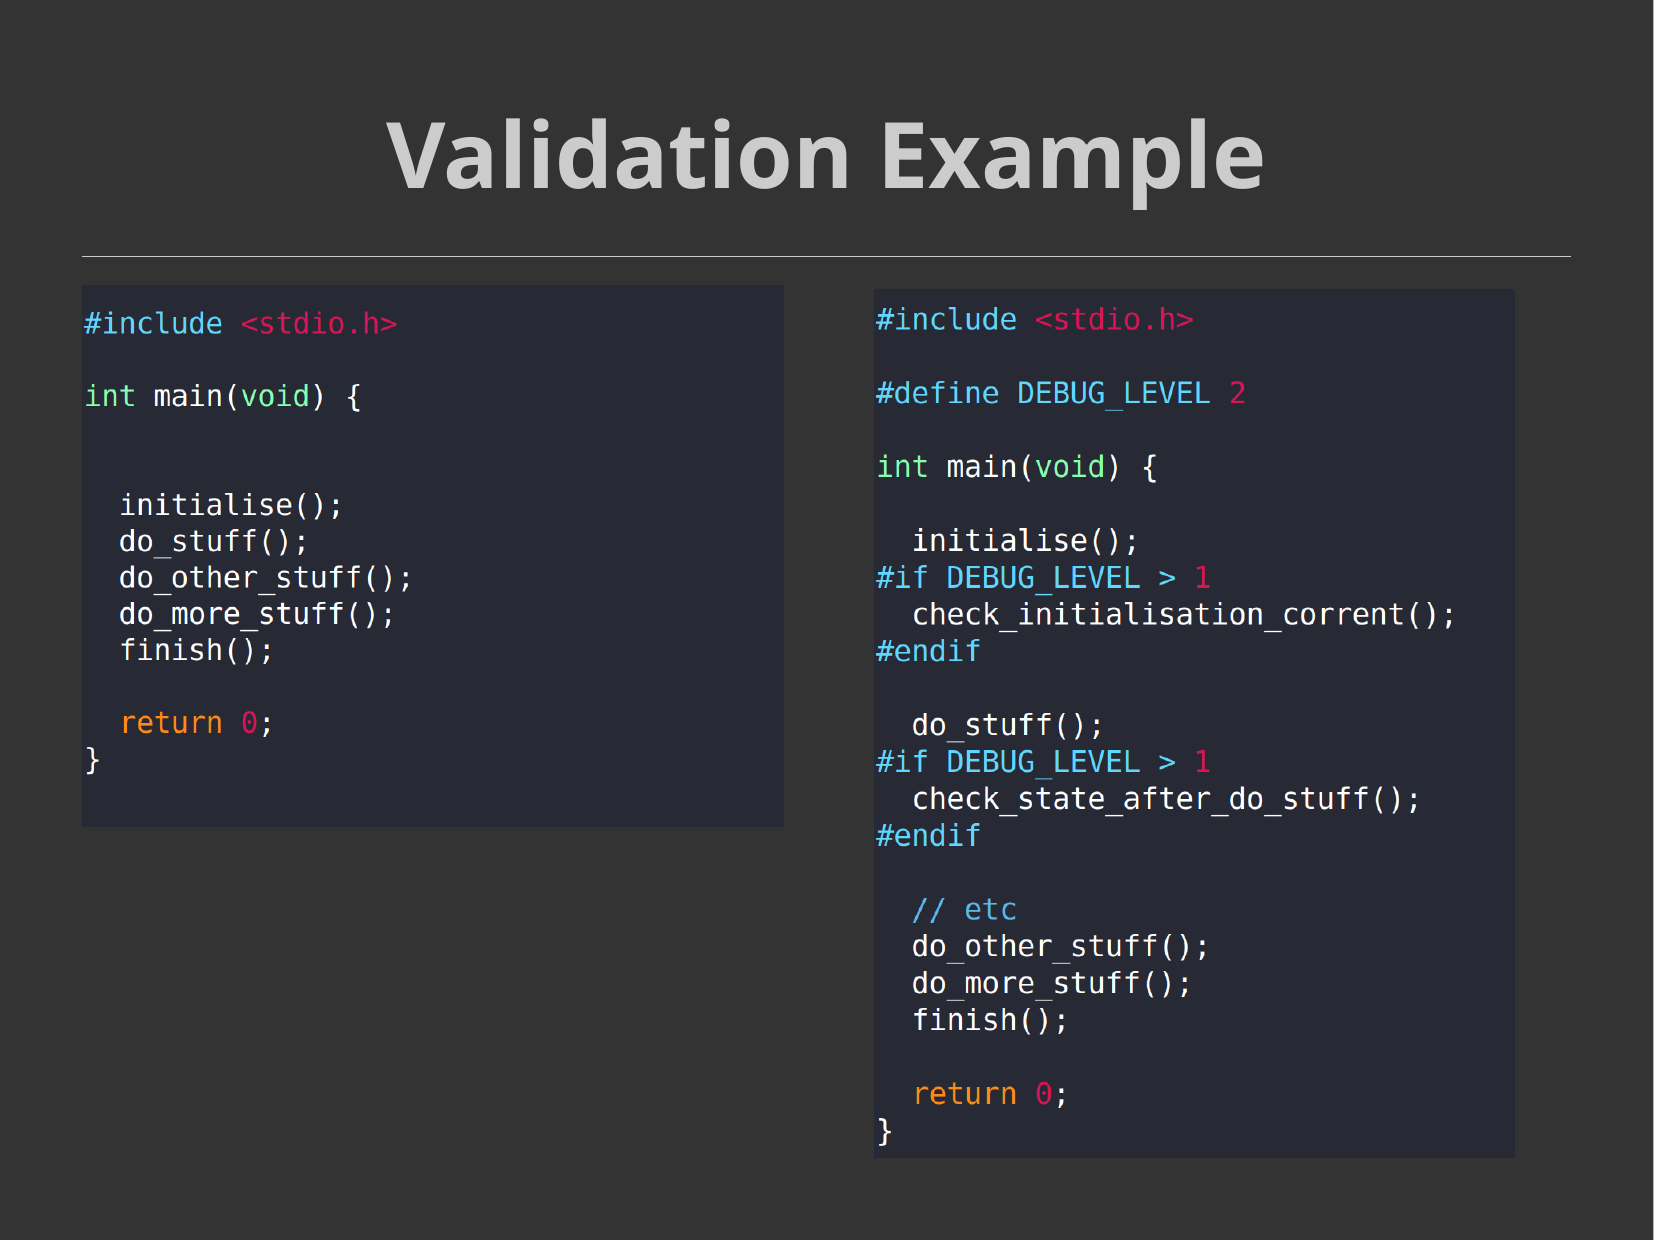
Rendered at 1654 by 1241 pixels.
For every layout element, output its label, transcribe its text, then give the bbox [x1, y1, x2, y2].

title Validation Example [82, 49, 1571, 257]
picture [874, 289, 1515, 1158]
picture [82, 285, 784, 827]
